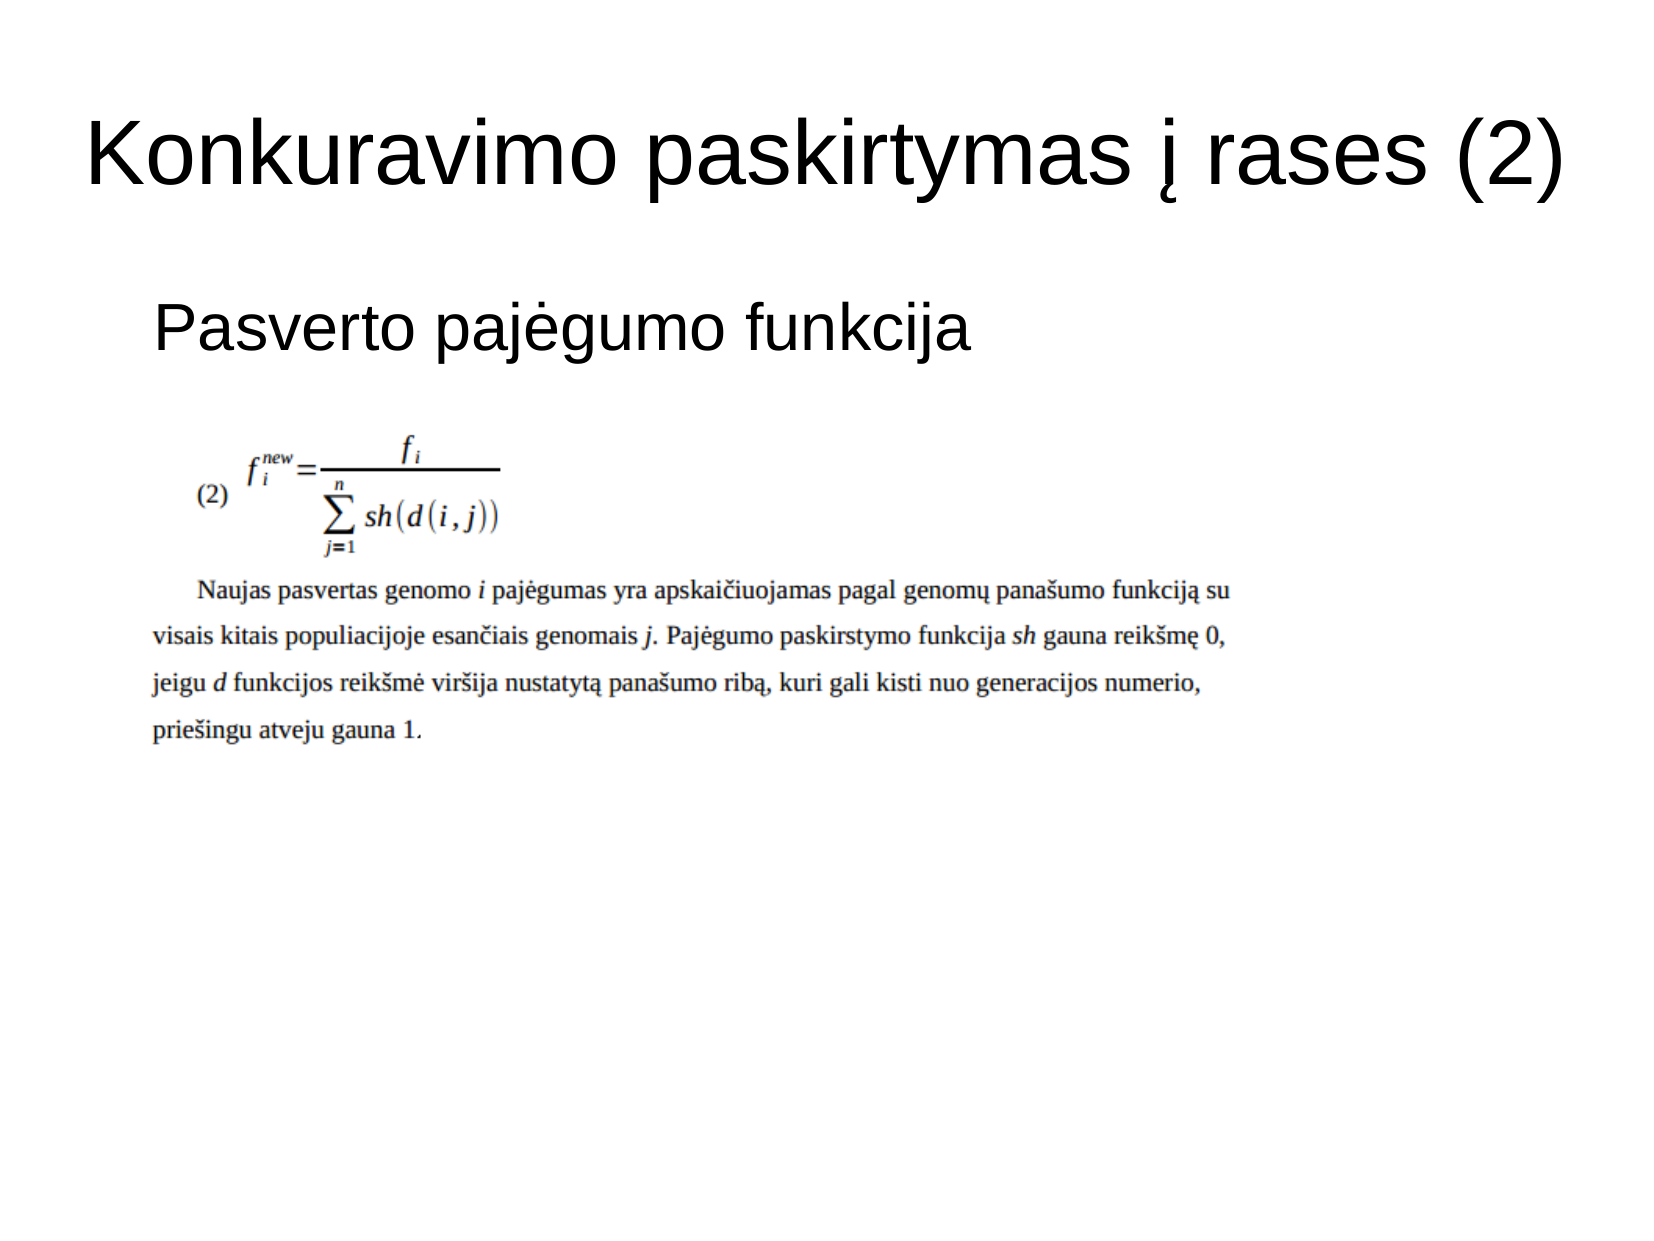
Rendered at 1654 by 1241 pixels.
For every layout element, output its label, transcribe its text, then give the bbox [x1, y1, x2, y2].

title Konkuravimo paskirtymas į rases (2) [82, 49, 1571, 257]
picture [144, 426, 1245, 754]
list Pasverto pajėgumo funkcija [82, 290, 1571, 1010]
